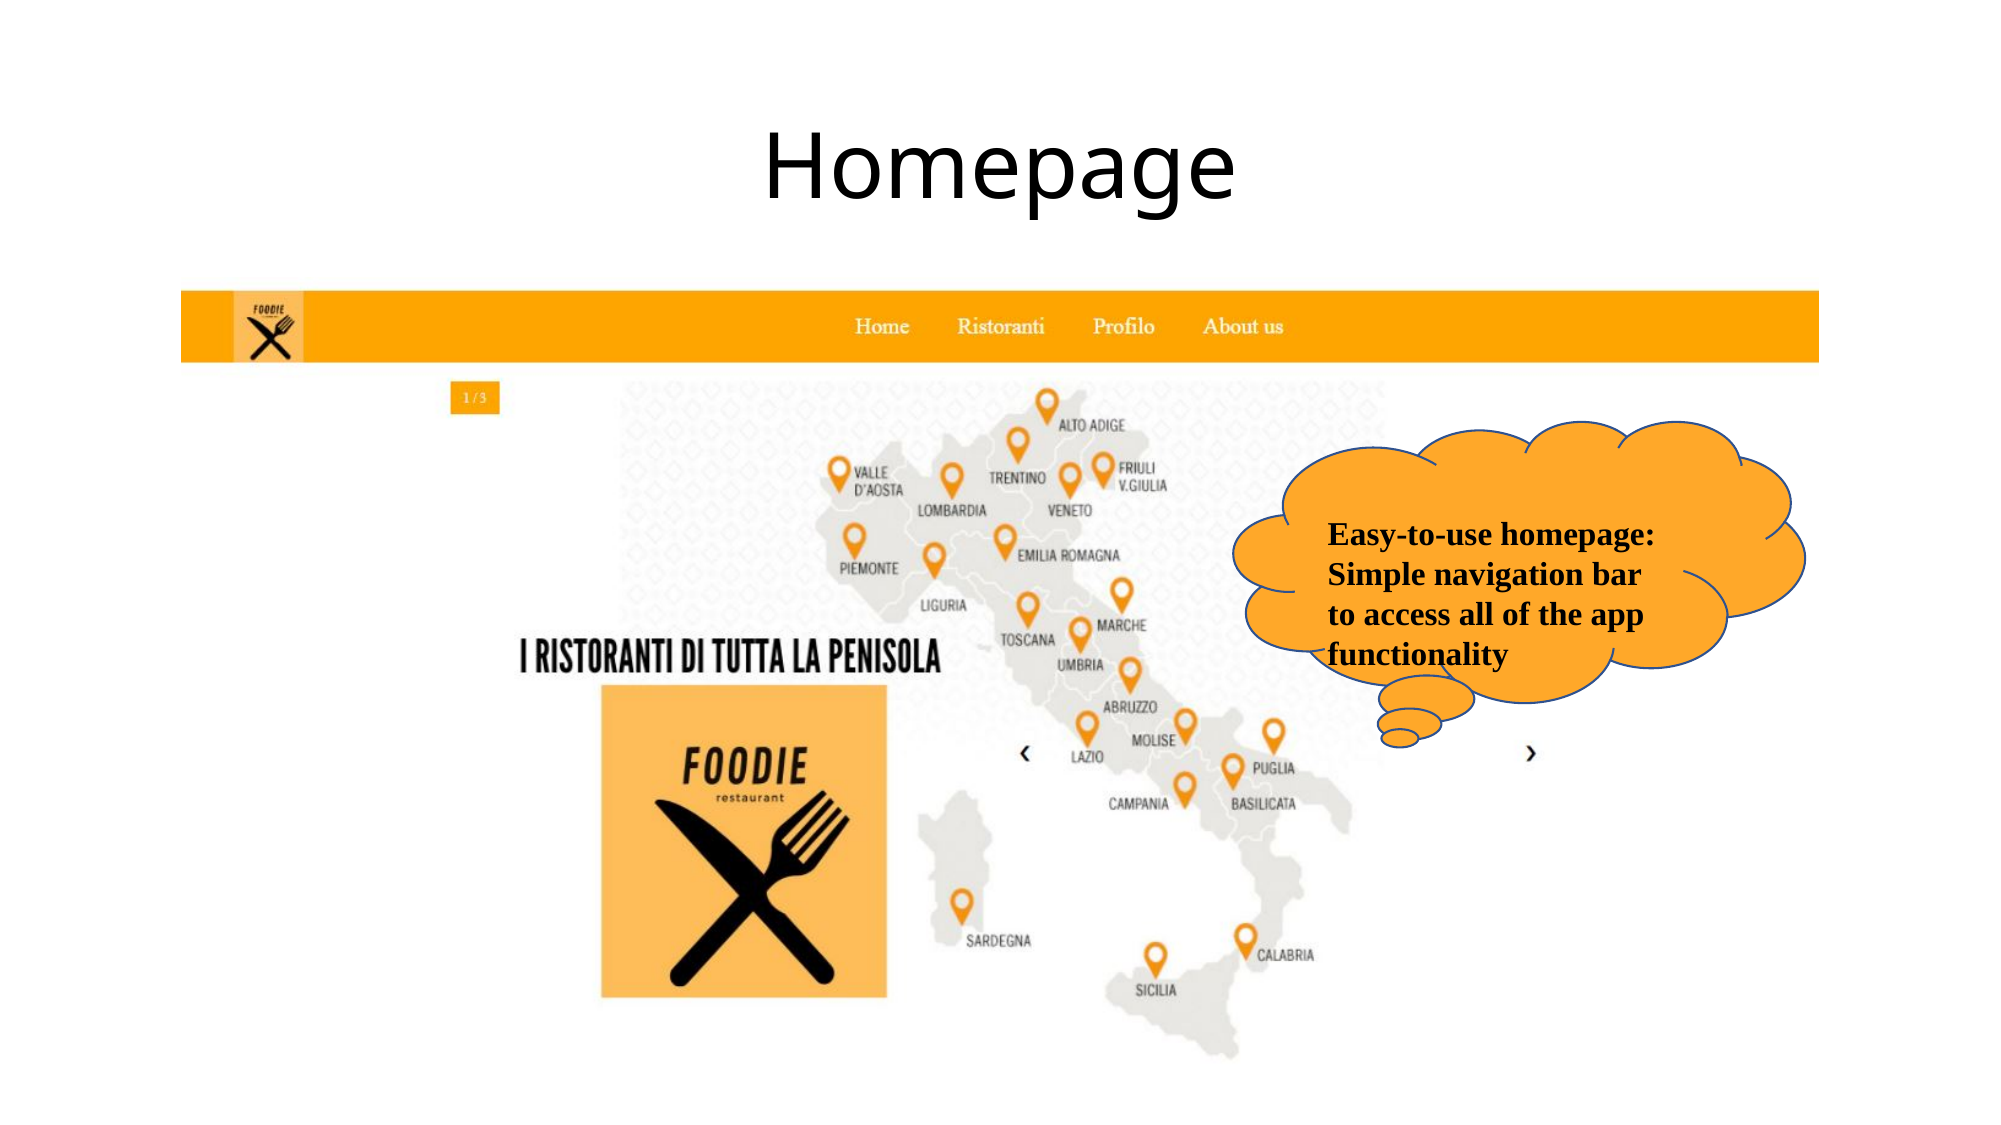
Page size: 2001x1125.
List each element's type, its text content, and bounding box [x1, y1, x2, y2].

picture [181, 277, 1819, 1077]
text_box Easy-to-use homepage: Simple navigation bar to access all of the app functionality [1233, 421, 1806, 748]
title Homepage [137, 59, 1863, 278]
